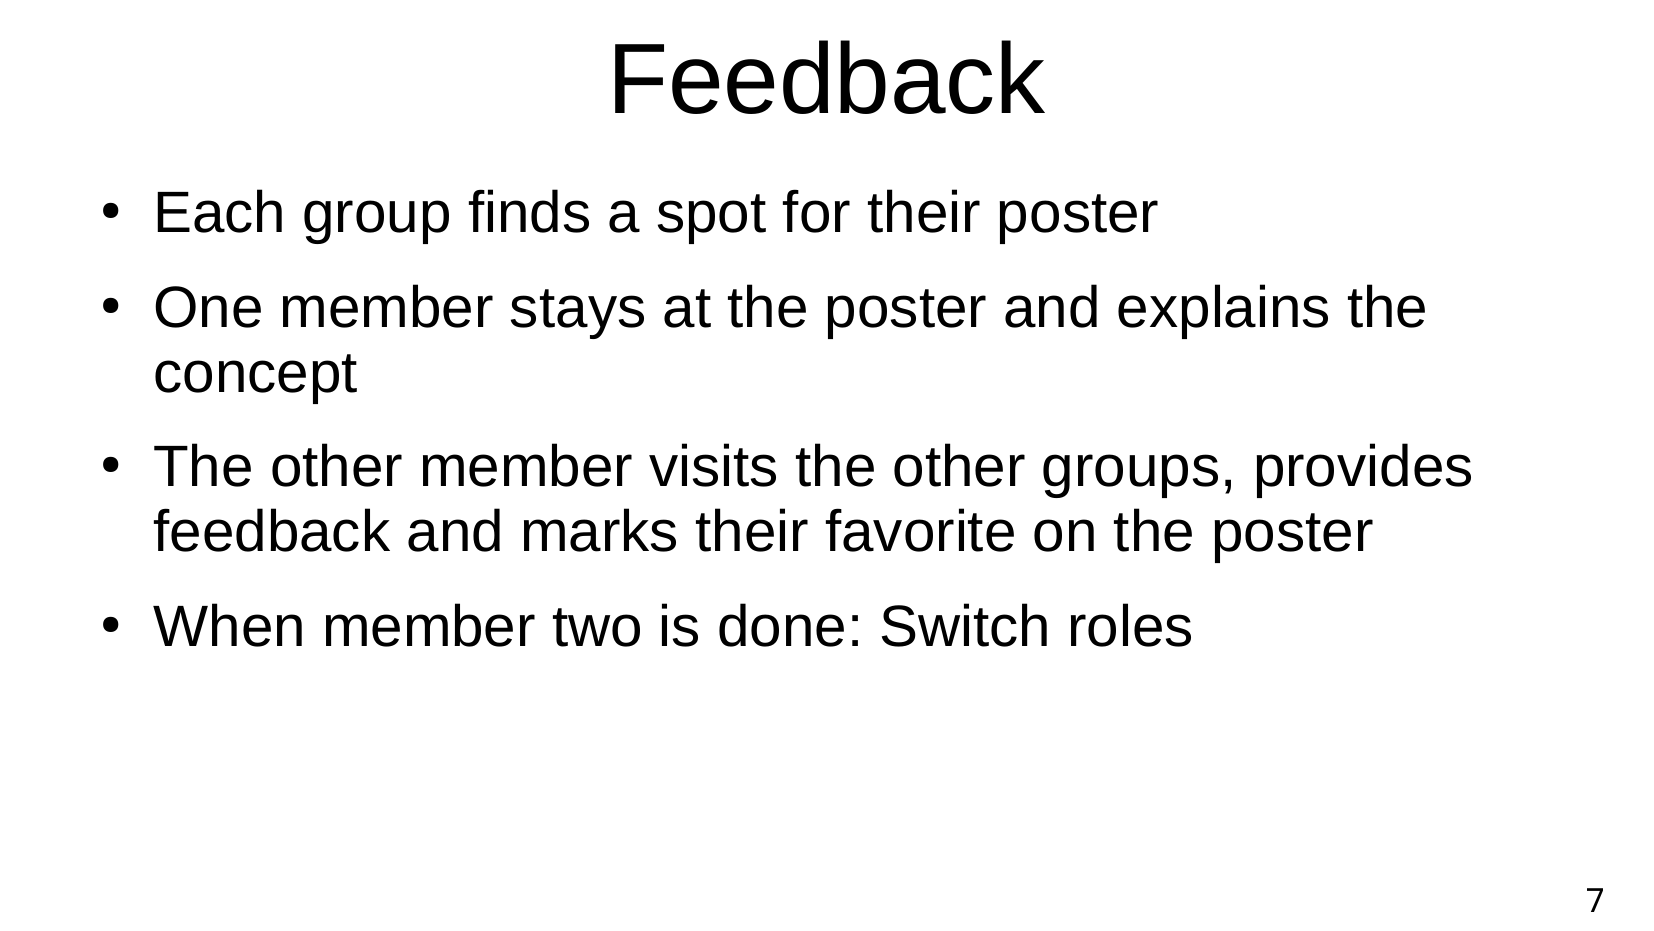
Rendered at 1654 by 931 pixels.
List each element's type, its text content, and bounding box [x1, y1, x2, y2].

list Each group finds a spot for their poster One member stays at the poster and explains the concept The other member visits the other groups, provides feedback and marks their favorite on the poster When member two is done: Switch roles [82, 180, 1571, 811]
title Feedback [82, 1, 1571, 157]
